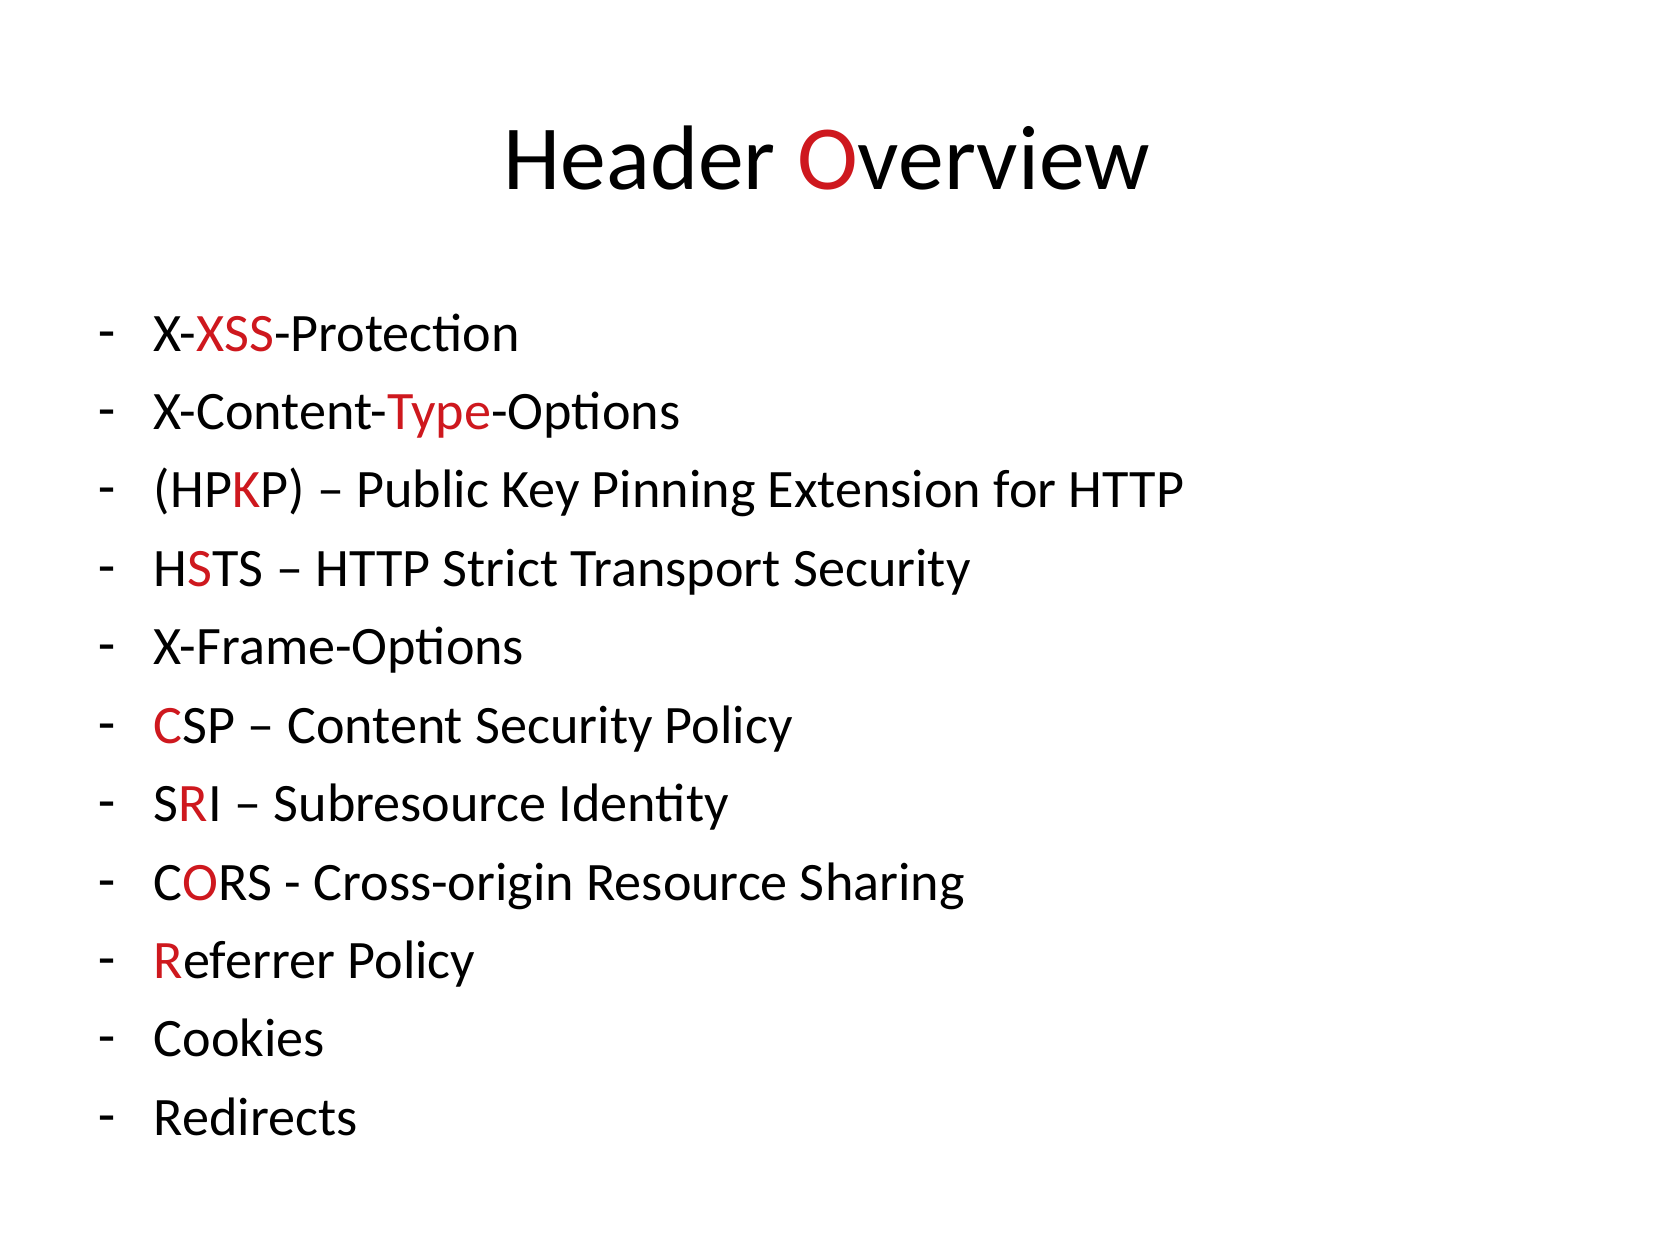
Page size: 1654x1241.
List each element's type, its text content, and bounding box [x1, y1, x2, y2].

title Header Overview [82, 49, 1571, 257]
list X-XSS-Protection X-Content-Type-Options (HPKP) – Public Key Pinning Extension for HTTP HSTS – HTTP Strict Transport Security X-Frame-Options CSP – Content Security Policy SRI – Subresource Identity CORS - Cross-origin Resource Sharing Referrer Policy Cookies Redirects [82, 289, 1571, 1193]
